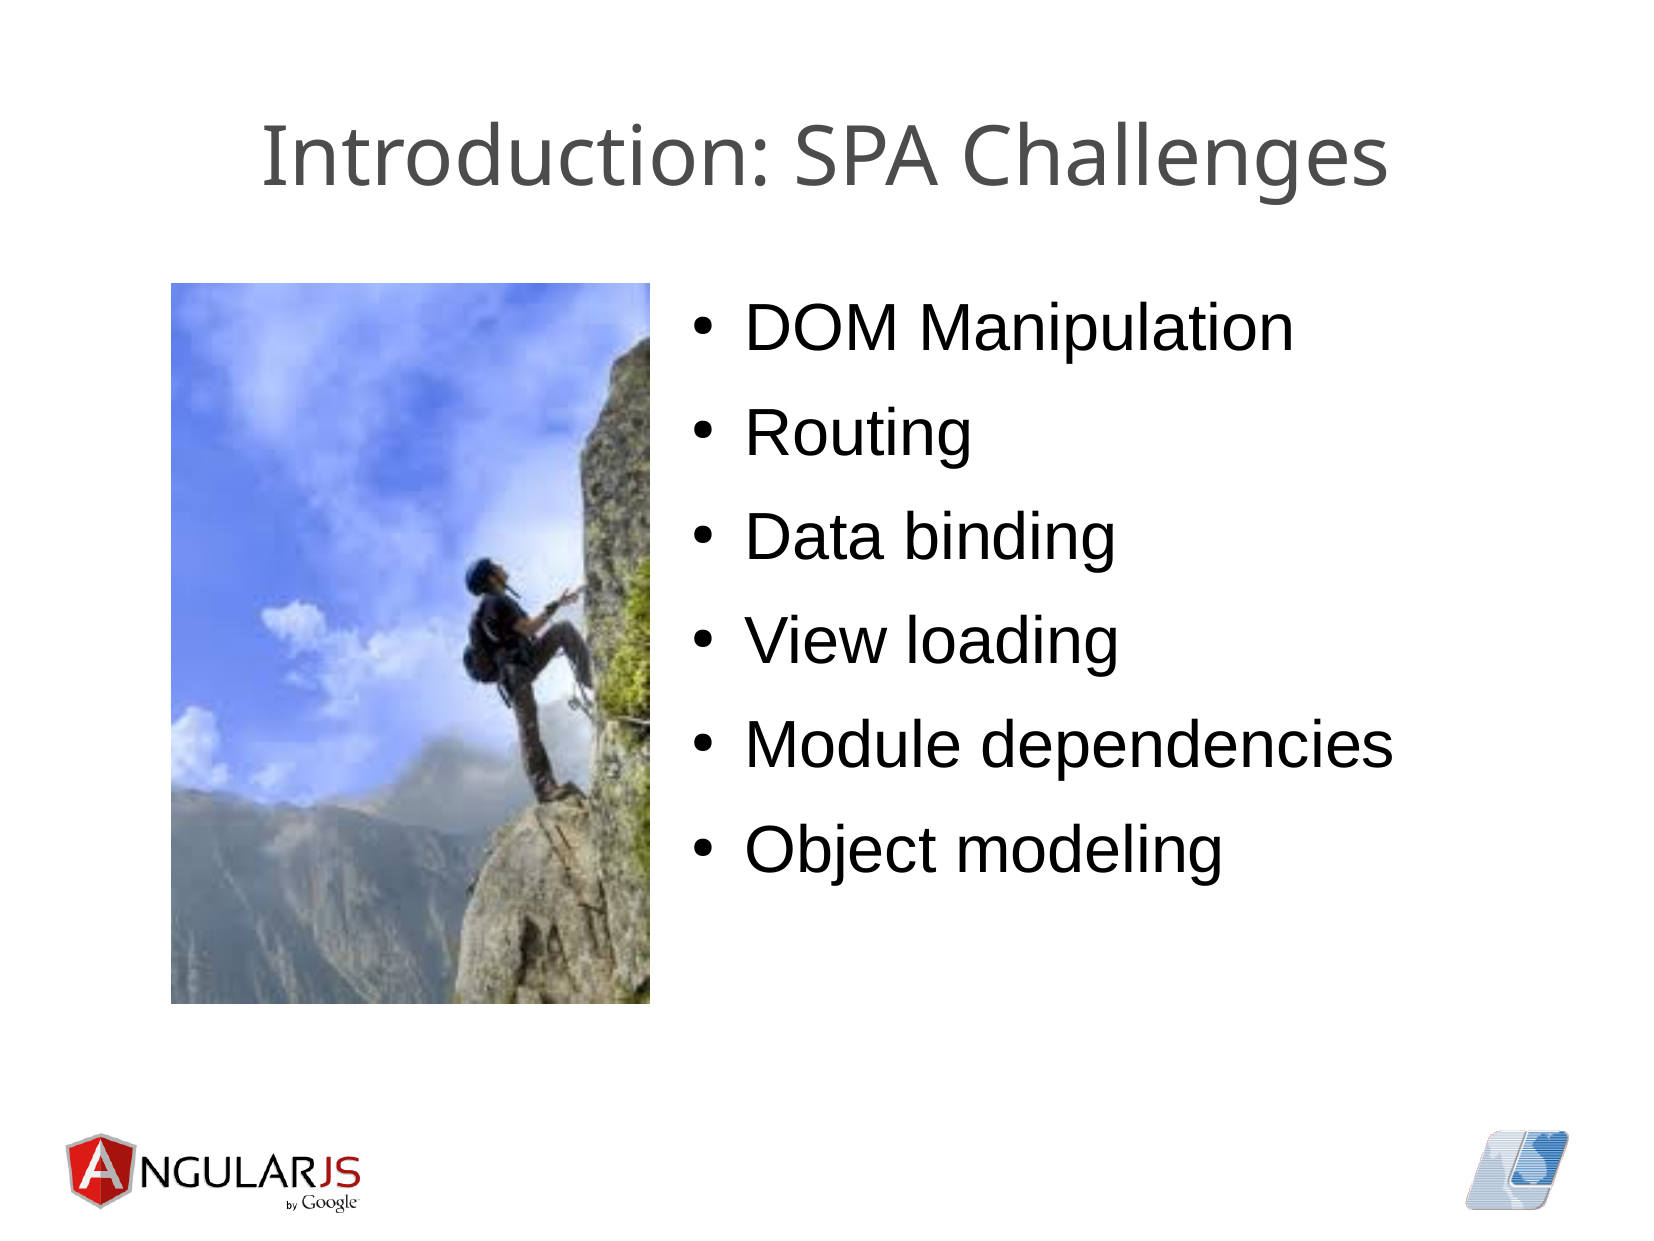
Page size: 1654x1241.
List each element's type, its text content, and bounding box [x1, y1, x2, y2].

list DOM Manipulation Routing Data binding View loading Module dependencies Object modeling [673, 290, 1539, 1010]
picture [59, 1091, 367, 1241]
title Introduction: SPA Challenges [82, 49, 1571, 257]
picture [171, 283, 650, 1004]
picture [1461, 1129, 1571, 1210]
